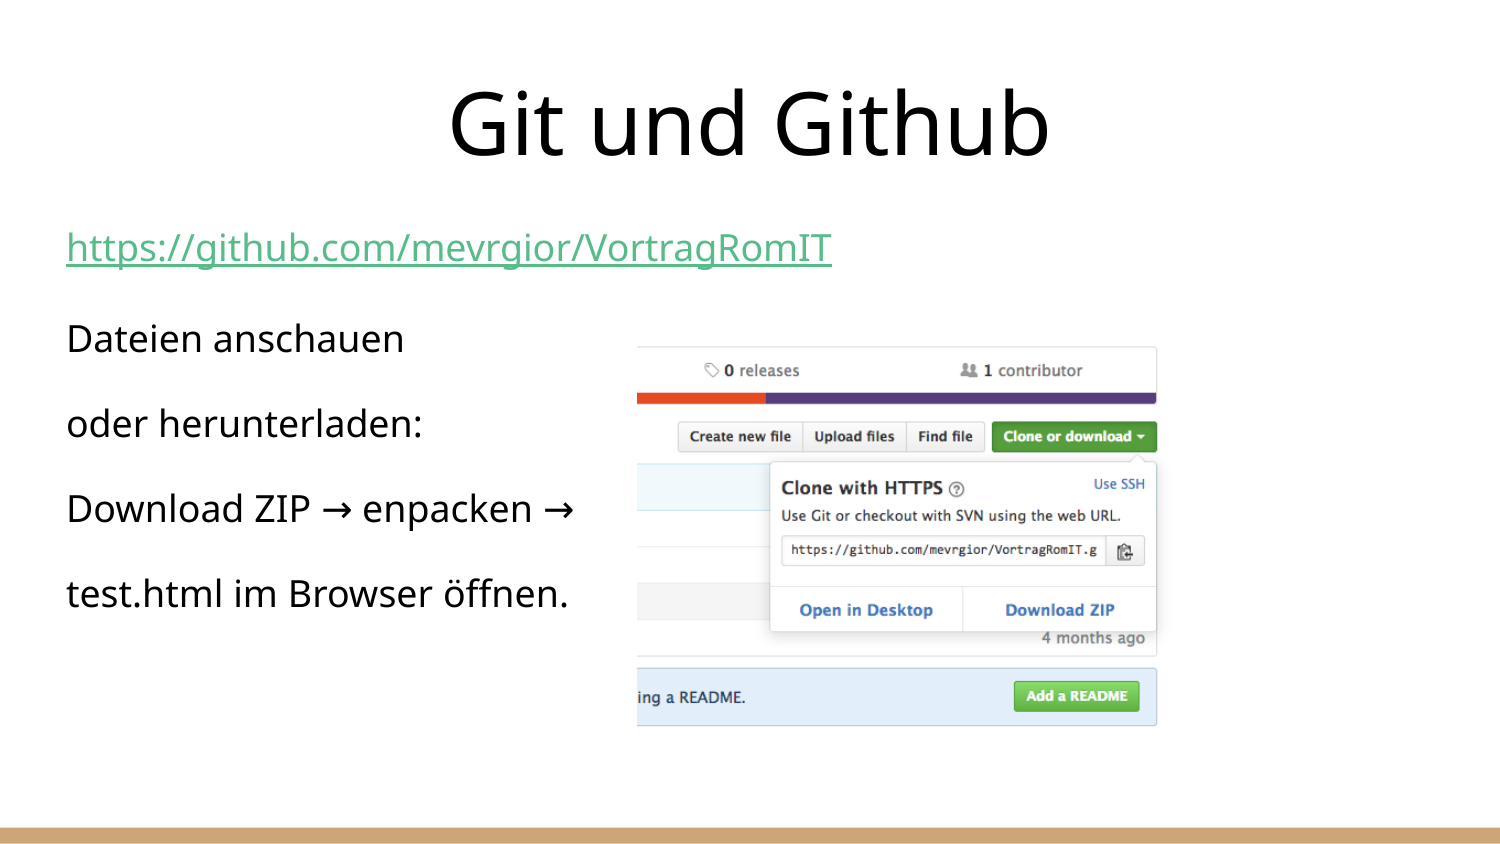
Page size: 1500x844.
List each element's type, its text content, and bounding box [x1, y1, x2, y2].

picture [637, 321, 1273, 734]
title Git und Github [51, 51, 1449, 189]
list https://github.com/mevrgior/VortragRomIT Dateien anschauen oder herunterladen: Download ZIP → enpacken → test.html im Browser öffnen. [51, 200, 1449, 752]
